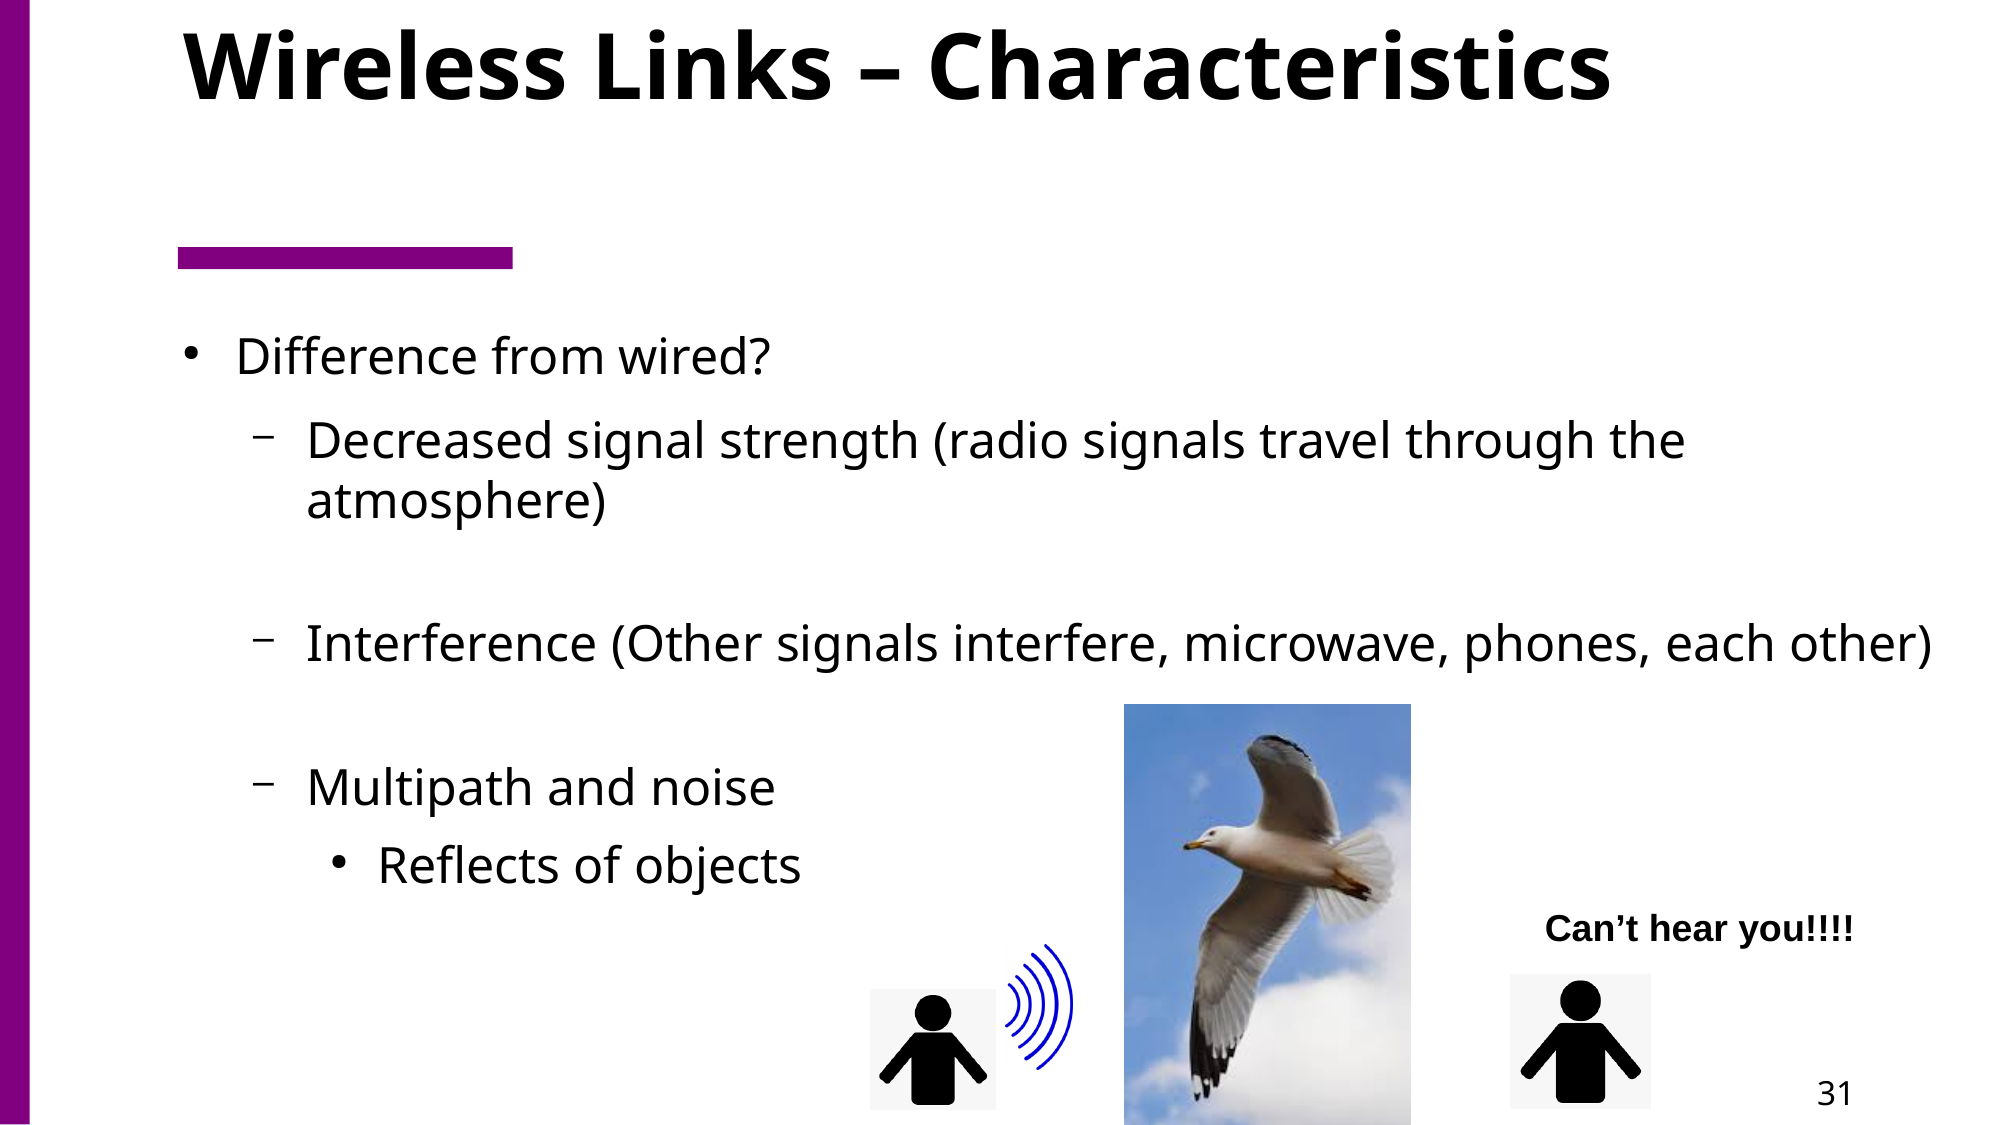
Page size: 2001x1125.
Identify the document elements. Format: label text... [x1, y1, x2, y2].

list Difference from wired? Decreased signal strength (radio signals travel through the atmosphere) Interference (Other signals interfere, microwave, phones, each other) Multipath and noise Reflects of objects [149, 184, 1959, 1024]
picture [1124, 704, 1411, 1125]
title Wireless Links – Characteristics [133, 0, 1946, 126]
picture [1005, 944, 1073, 1070]
text_box Can’t hear you!!!! [1530, 900, 1871, 1002]
picture [870, 989, 996, 1111]
picture [1510, 974, 1651, 1109]
